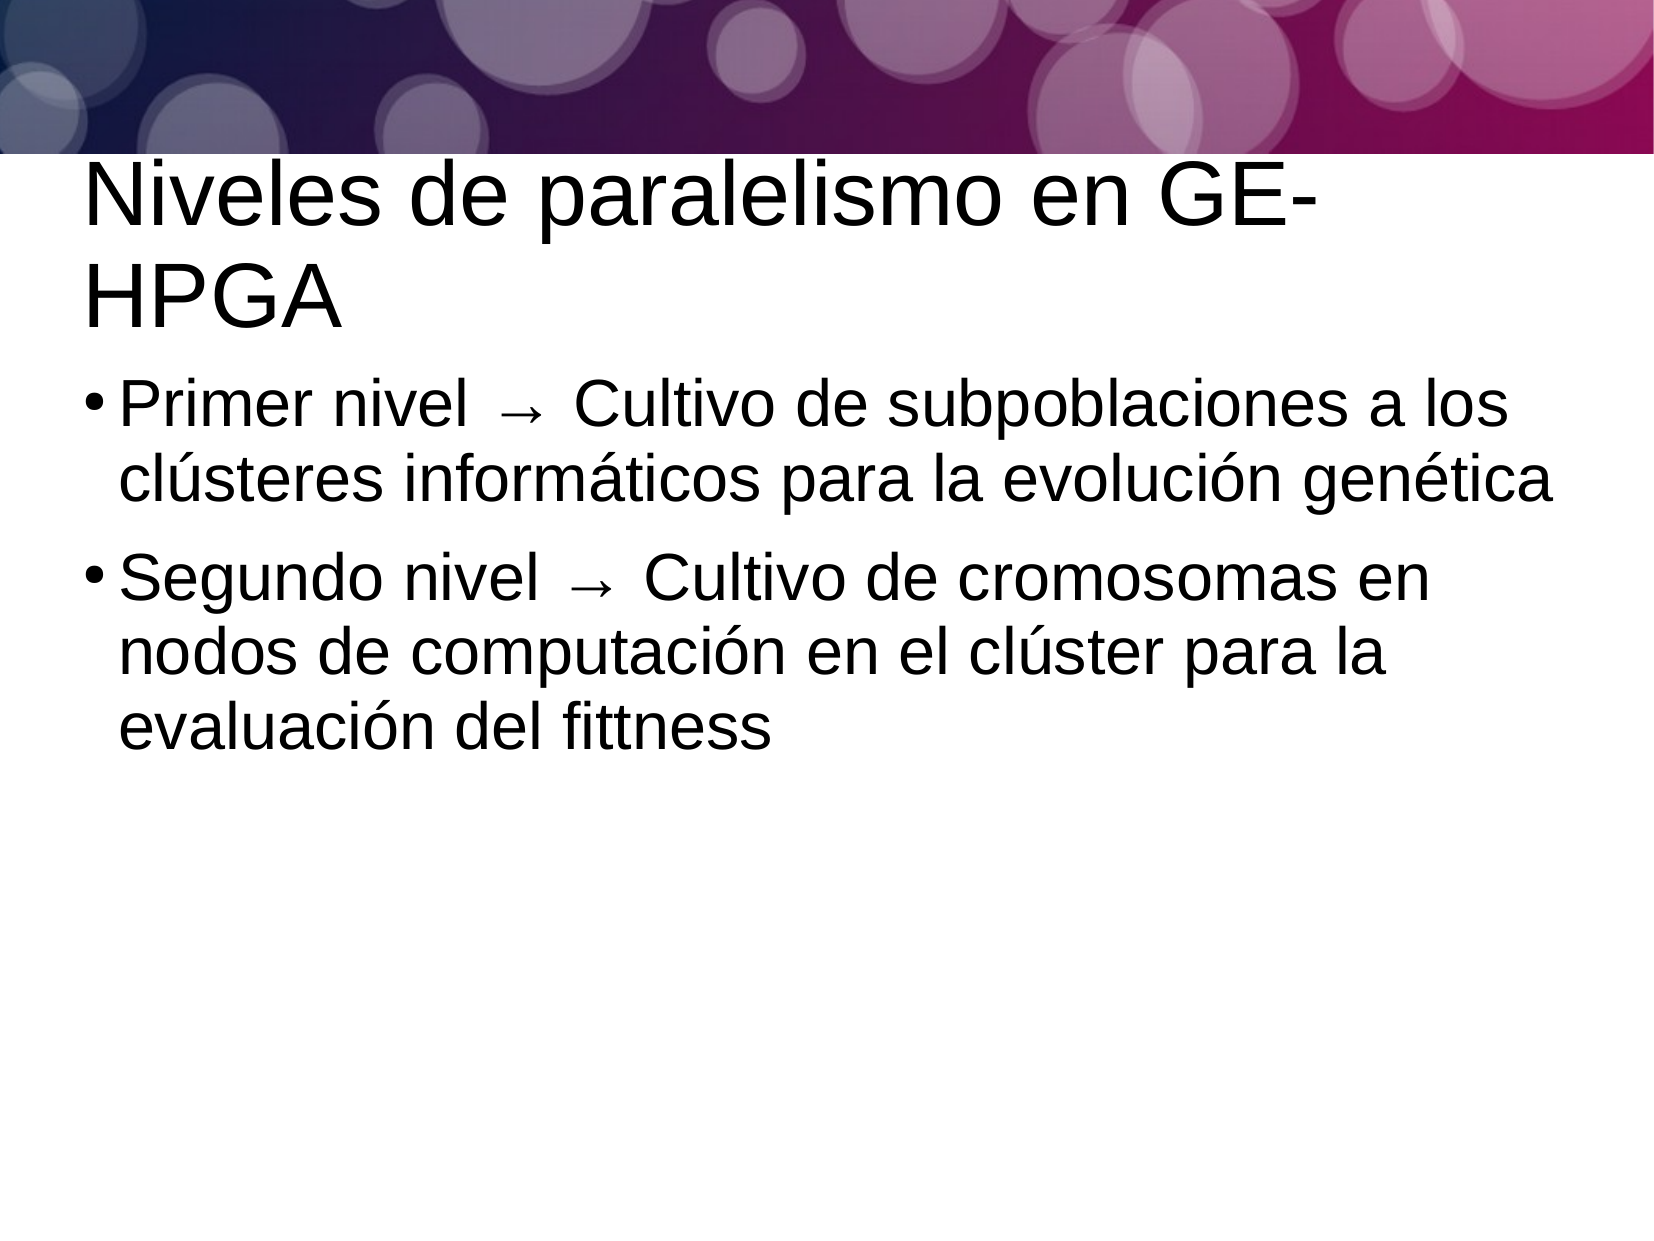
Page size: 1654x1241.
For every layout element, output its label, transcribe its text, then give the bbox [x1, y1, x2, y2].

picture [0, 0, 1654, 154]
list Primer nivel → Cultivo de subpoblaciones a los clústeres informáticos para la evolución genética Segundo nivel → Cultivo de cromosomas en nodos de computación en el clúster para la evaluación del fittness [82, 366, 1571, 1087]
title Niveles de paralelismo en GE-HPGA [82, 142, 1571, 348]
